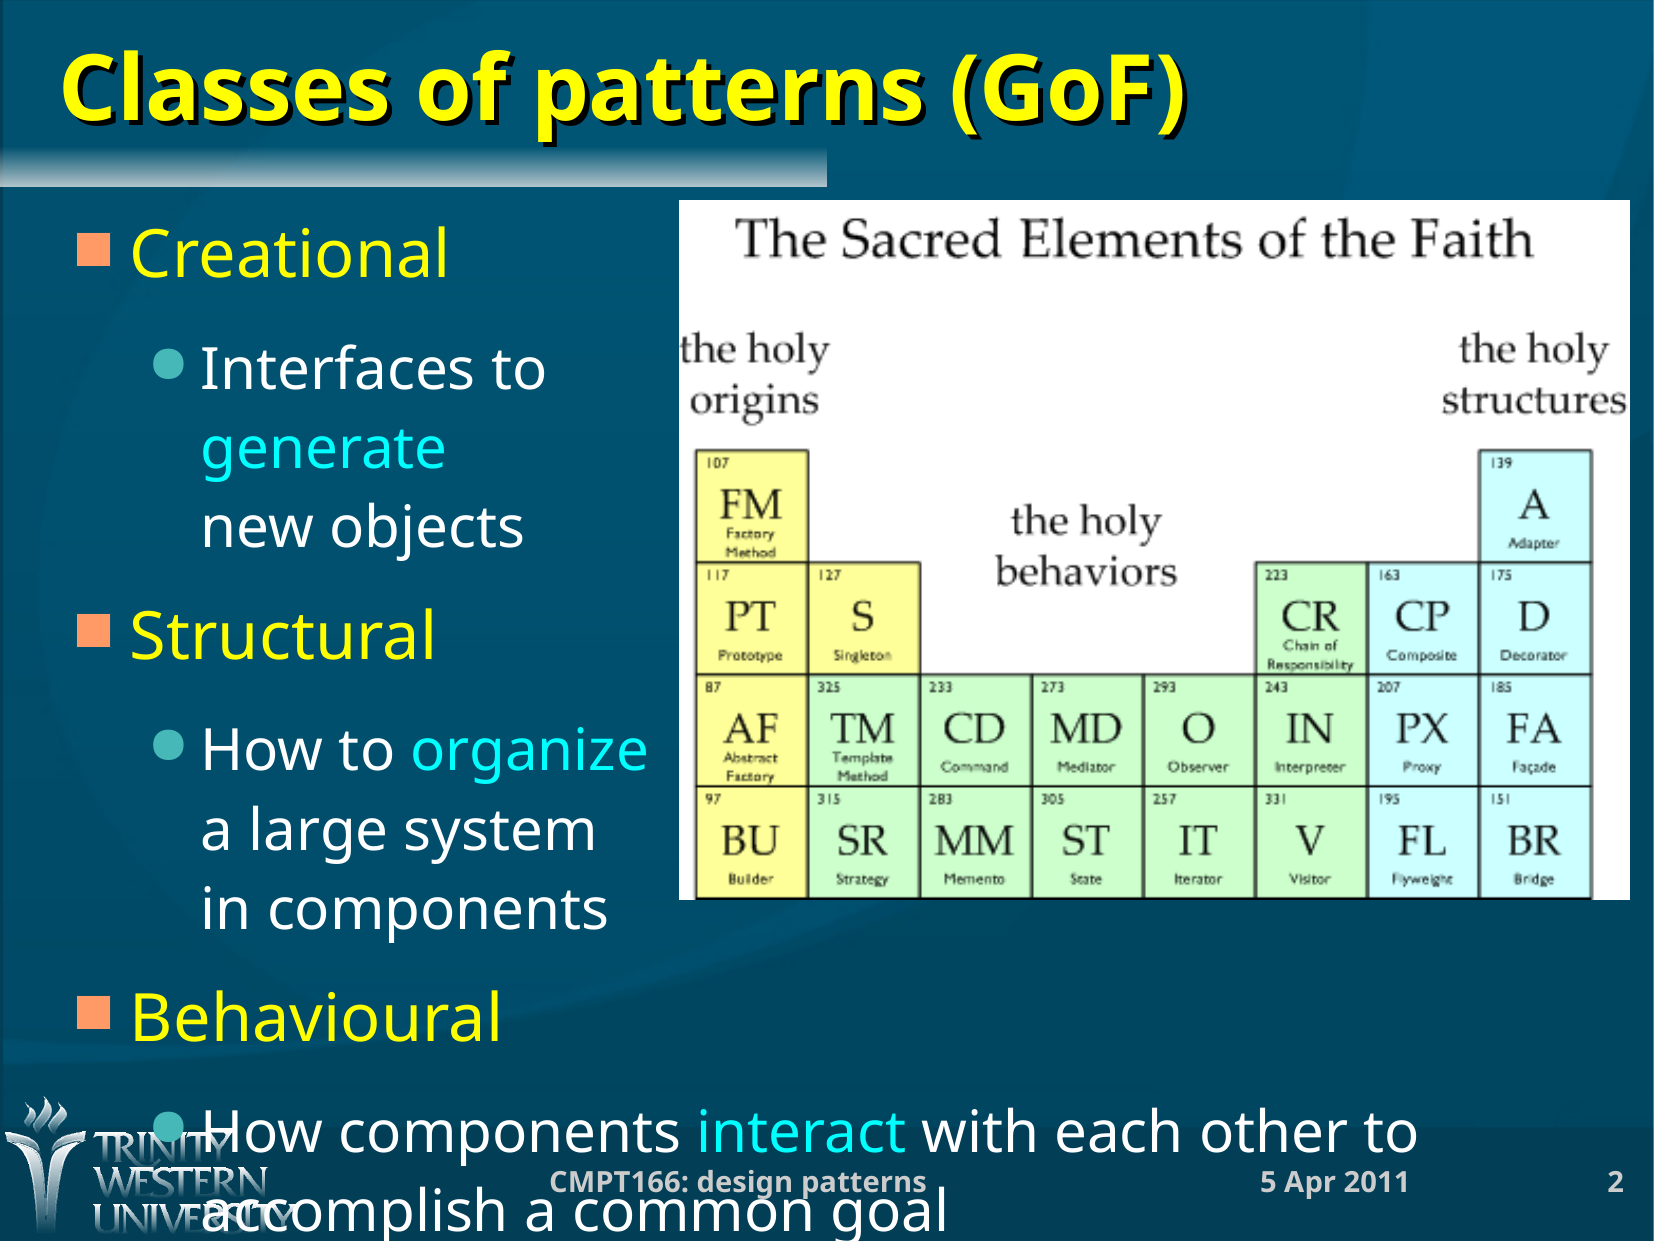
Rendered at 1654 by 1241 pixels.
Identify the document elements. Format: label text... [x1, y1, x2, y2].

list Creational Interfaces to generate new objects Structural How to organize a large system in components Behavioural How components interact with each other to accomplish a common goal [59, 206, 1625, 1118]
text_box 2nd level mgr [0, 154, 827, 158]
picture [38, 1227, 54, 1232]
picture [680, 201, 1629, 899]
title Classes of patterns (GoF) [59, 19, 1595, 148]
